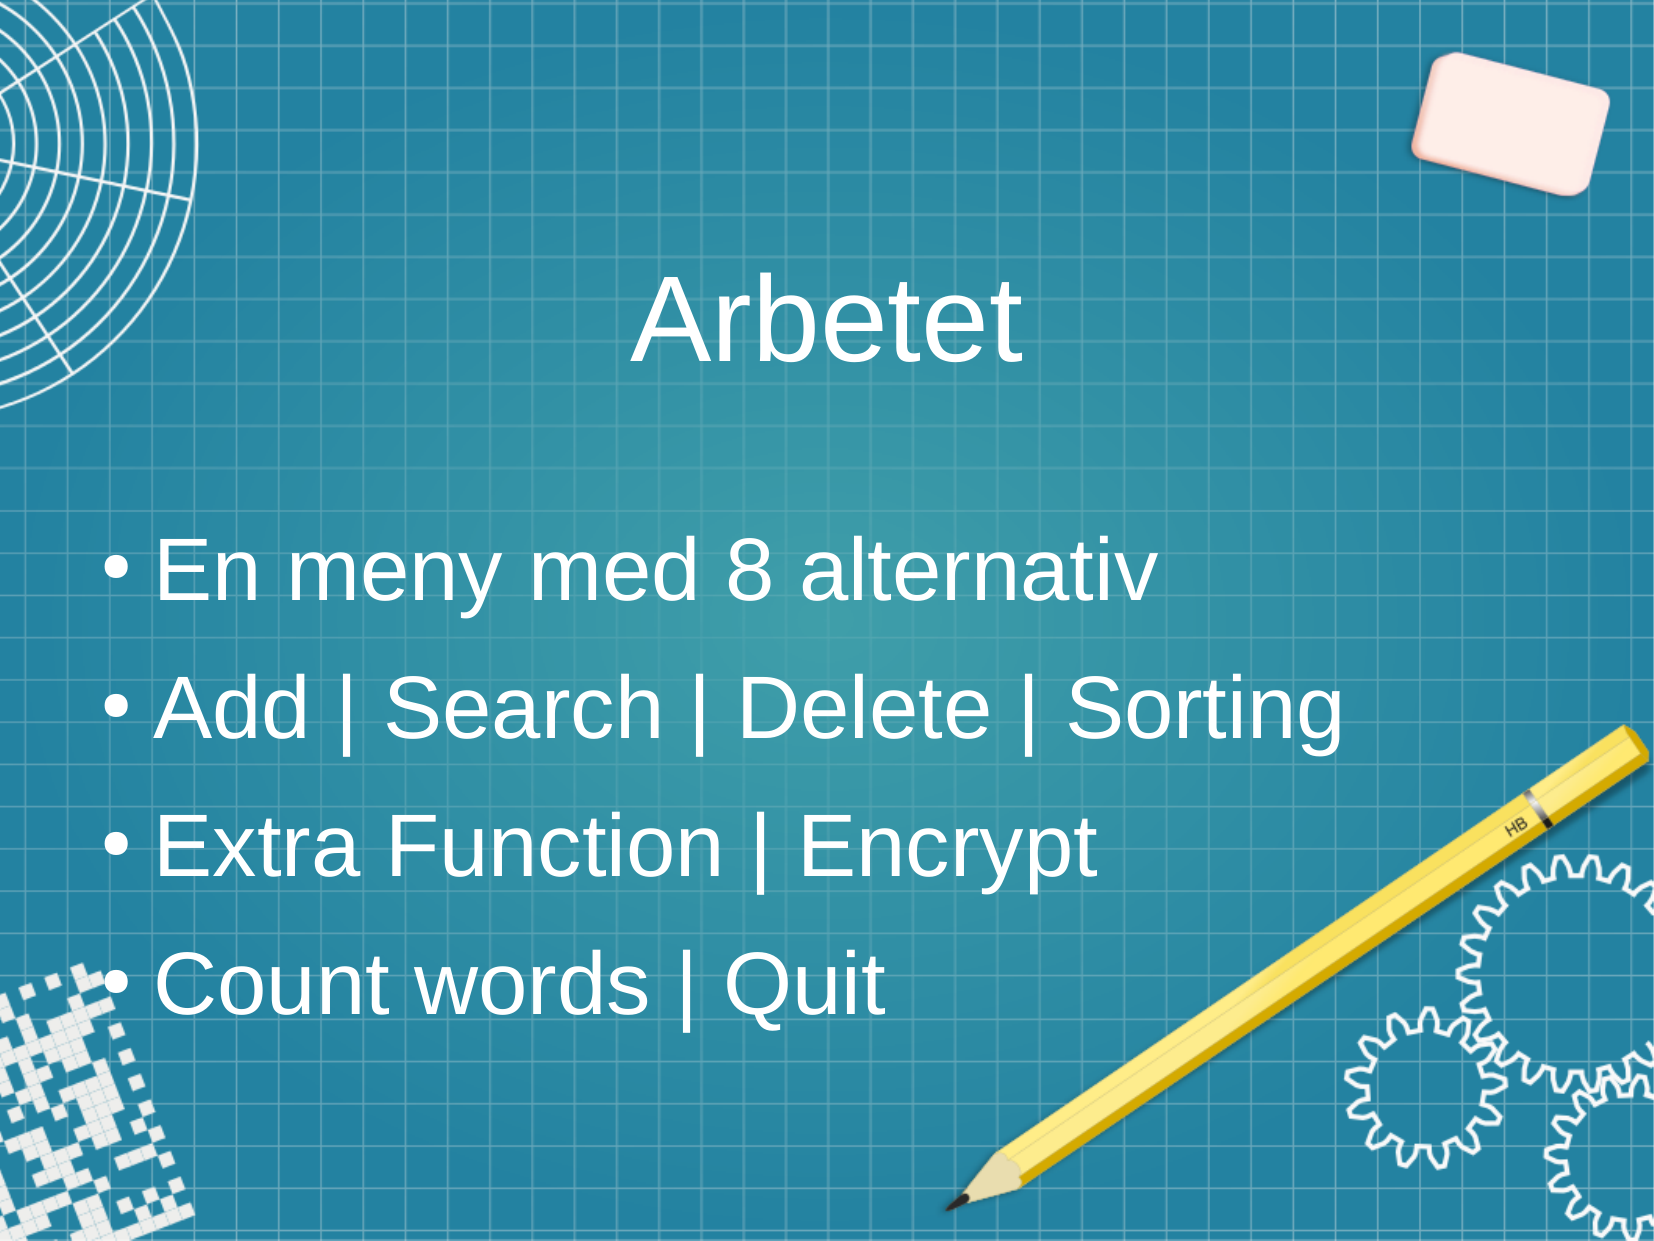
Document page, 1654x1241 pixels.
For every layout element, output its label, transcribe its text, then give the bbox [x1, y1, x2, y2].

picture [0, 0, 1654, 1241]
title Arbetet [82, 177, 1571, 461]
list En meny med 8 alternativ Add | Search | Delete | Sorting Extra Function | Encrypt Count words | Quit [82, 519, 1571, 1123]
